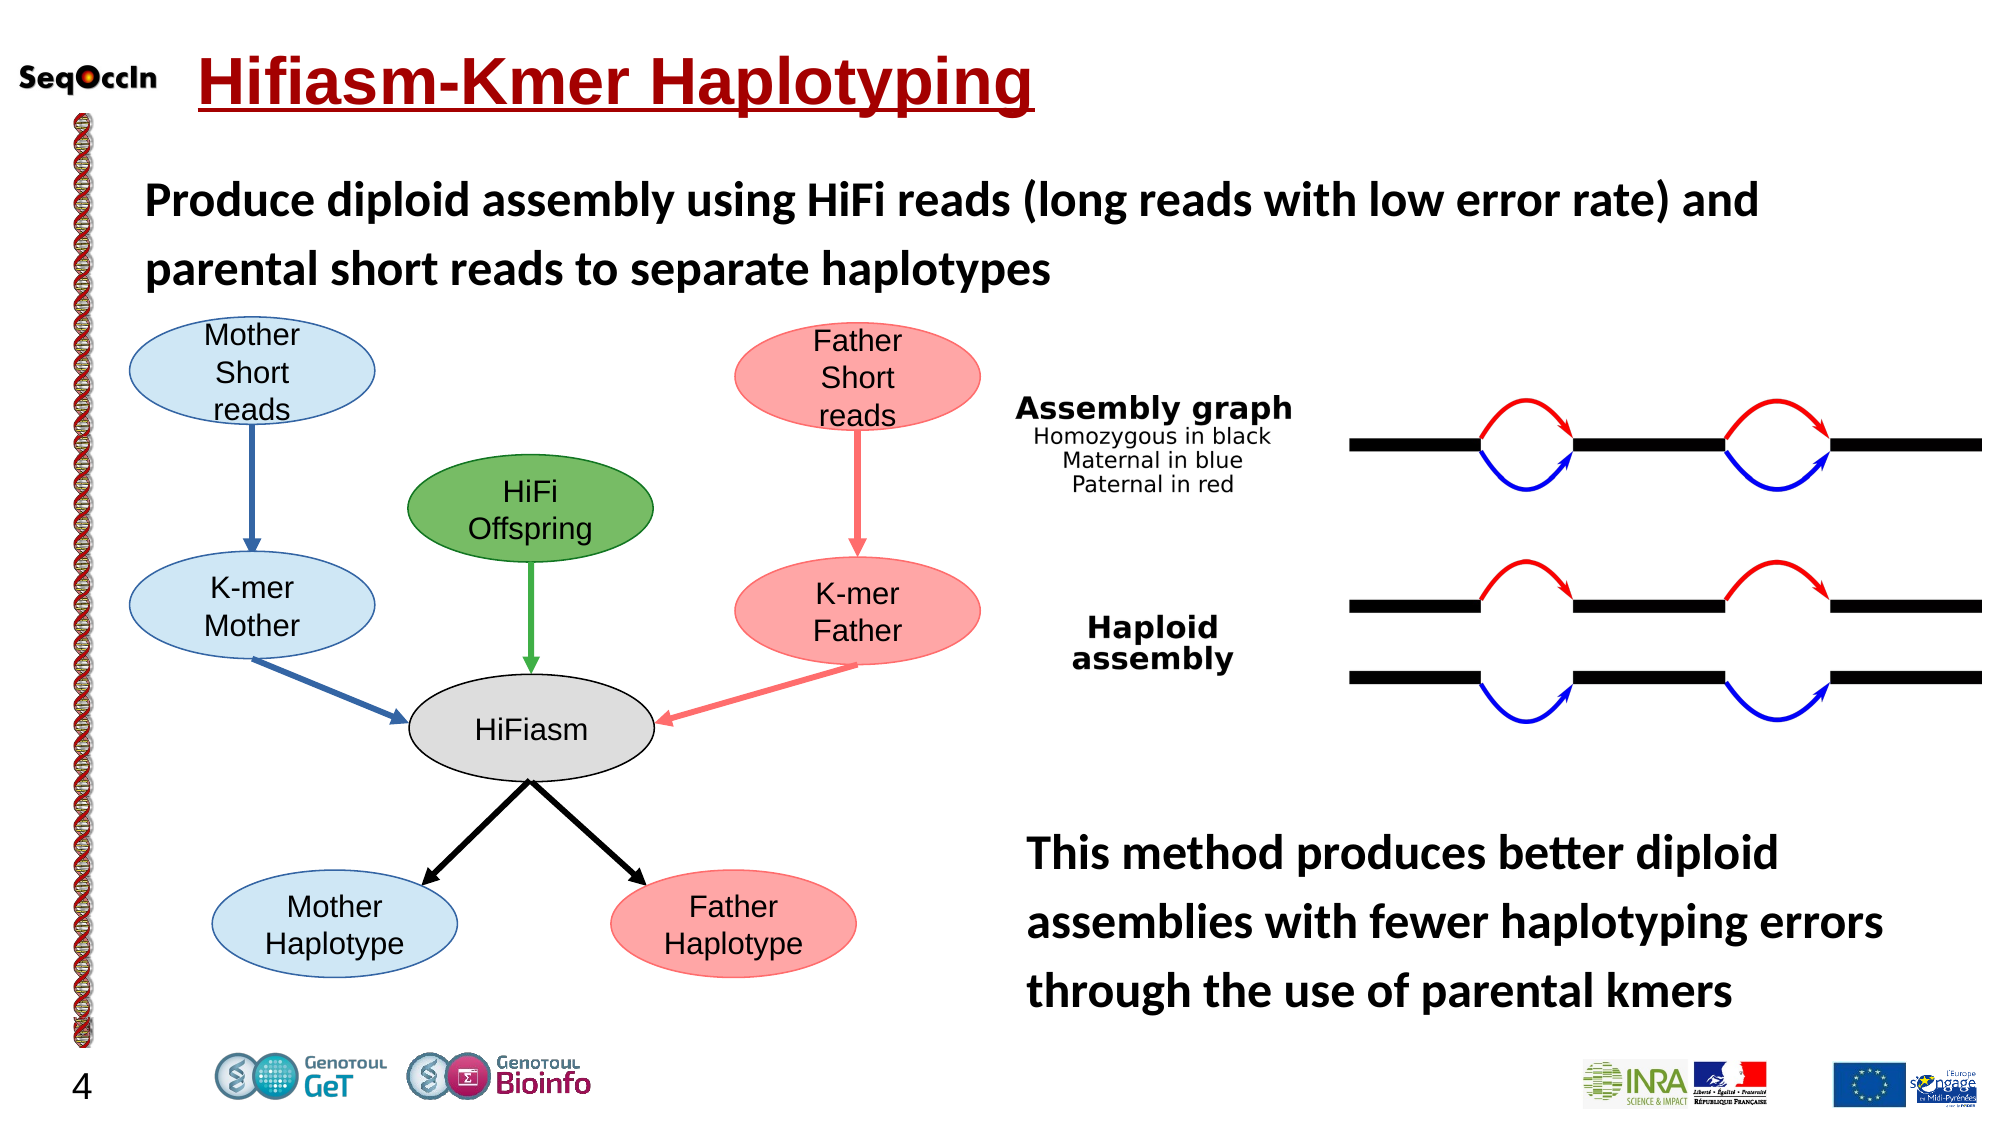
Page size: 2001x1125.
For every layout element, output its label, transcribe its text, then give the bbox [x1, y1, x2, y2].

picture [13, 58, 162, 99]
text_box Hifiasm-Kmer Haplotyping [183, 30, 1837, 152]
text_box Father Short reads [735, 322, 981, 431]
text_box Father Haplotype [610, 870, 857, 978]
text_box Mother Haplotype [212, 870, 458, 978]
picture [400, 1046, 597, 1106]
text_box K-mer Father [735, 557, 981, 665]
text_box This method produces better diploid assemblies with fewer haplotyping errors through the use of parental kmers [1015, 804, 1968, 1049]
picture [1693, 1060, 1767, 1105]
picture [74, 113, 91, 1048]
picture [1015, 395, 1982, 724]
picture [1832, 1061, 1983, 1111]
text_box HiFiasm [409, 674, 655, 782]
text_box Produce diploid assembly using HiFi reads (long reads with low error rate) and parental short reads to separate haplotypes [133, 152, 1953, 296]
text_box Mother Short reads [129, 316, 375, 425]
picture [208, 1046, 392, 1106]
text_box HiFi Offspring [407, 454, 654, 563]
text_box K-mer Mother [129, 551, 375, 659]
picture [1581, 1059, 1689, 1109]
